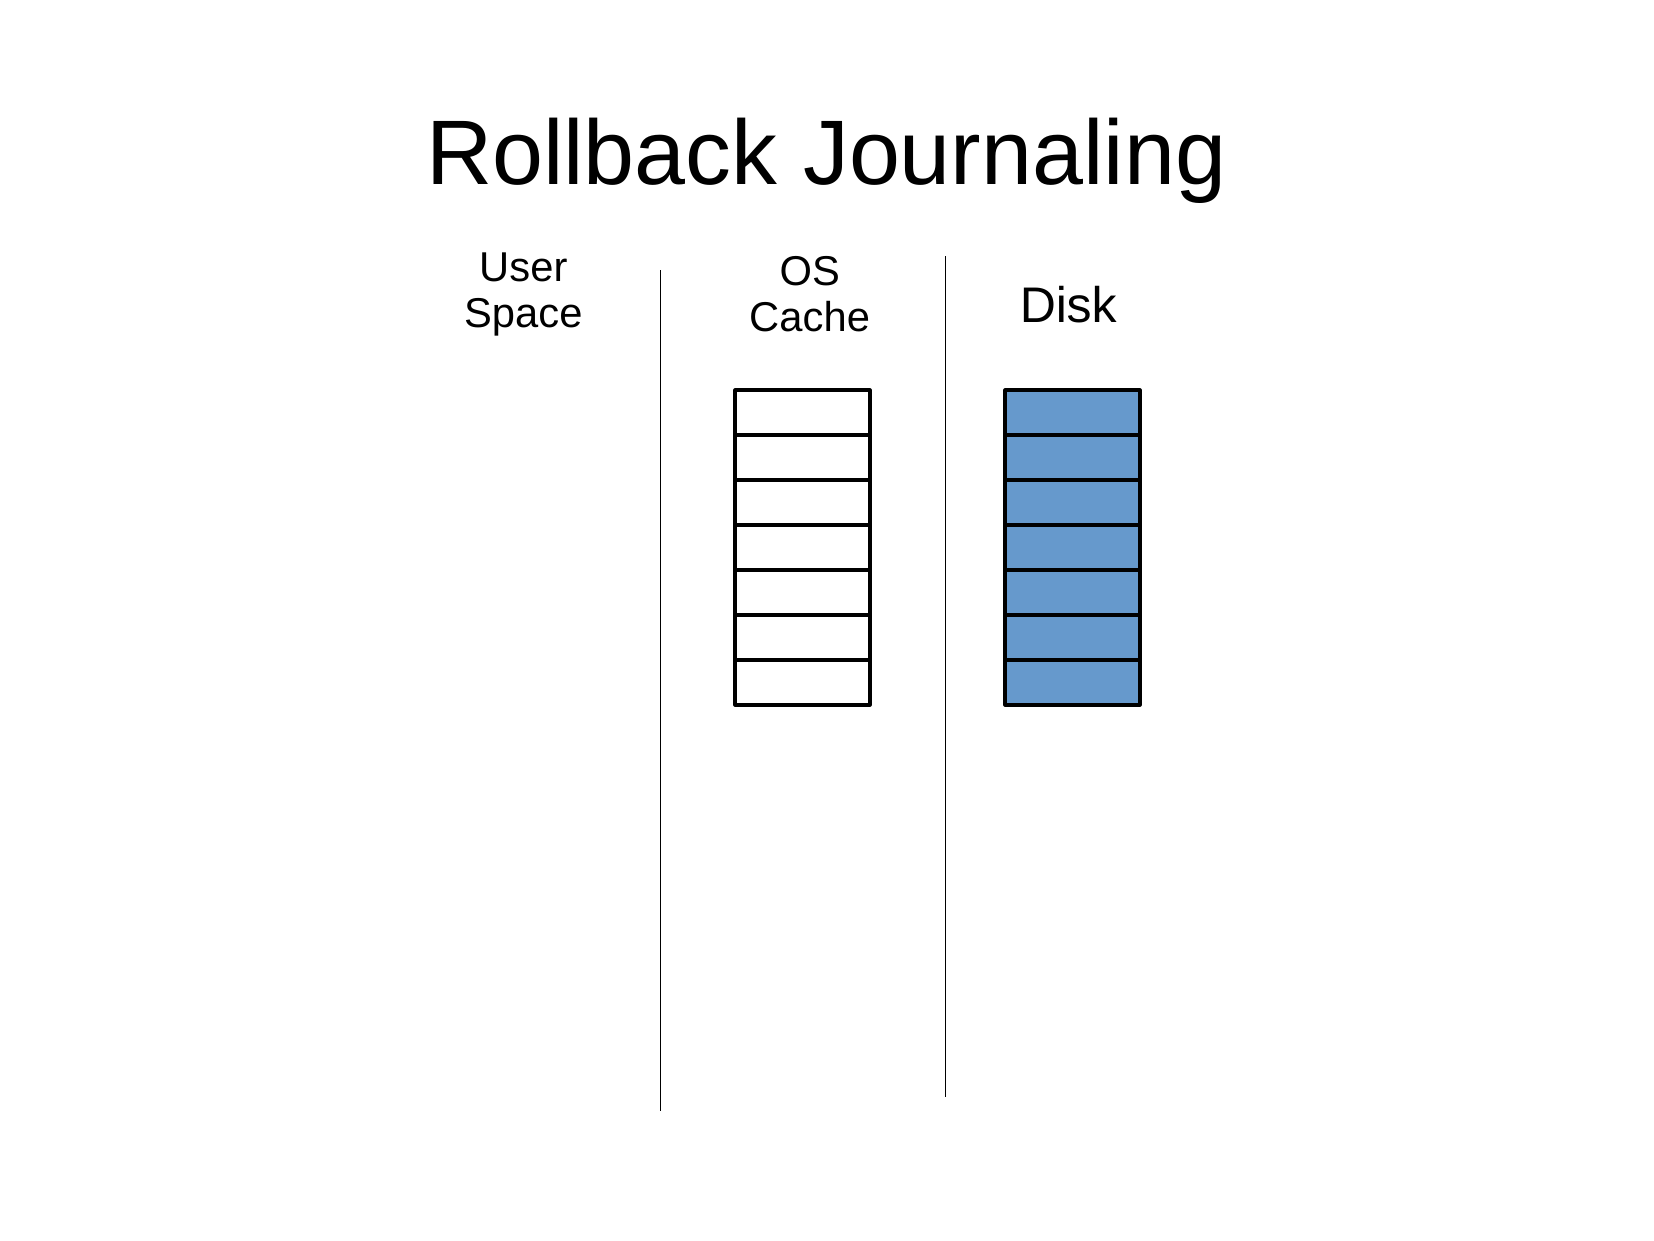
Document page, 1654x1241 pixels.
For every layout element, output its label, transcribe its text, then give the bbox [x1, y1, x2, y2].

text_box OS Cache [734, 240, 916, 349]
text_box Disk [1005, 270, 1132, 342]
text_box [735, 390, 871, 706]
title Rollback Journaling [82, 49, 1571, 257]
text_box User Space [449, 236, 631, 346]
text_box [1005, 390, 1141, 706]
